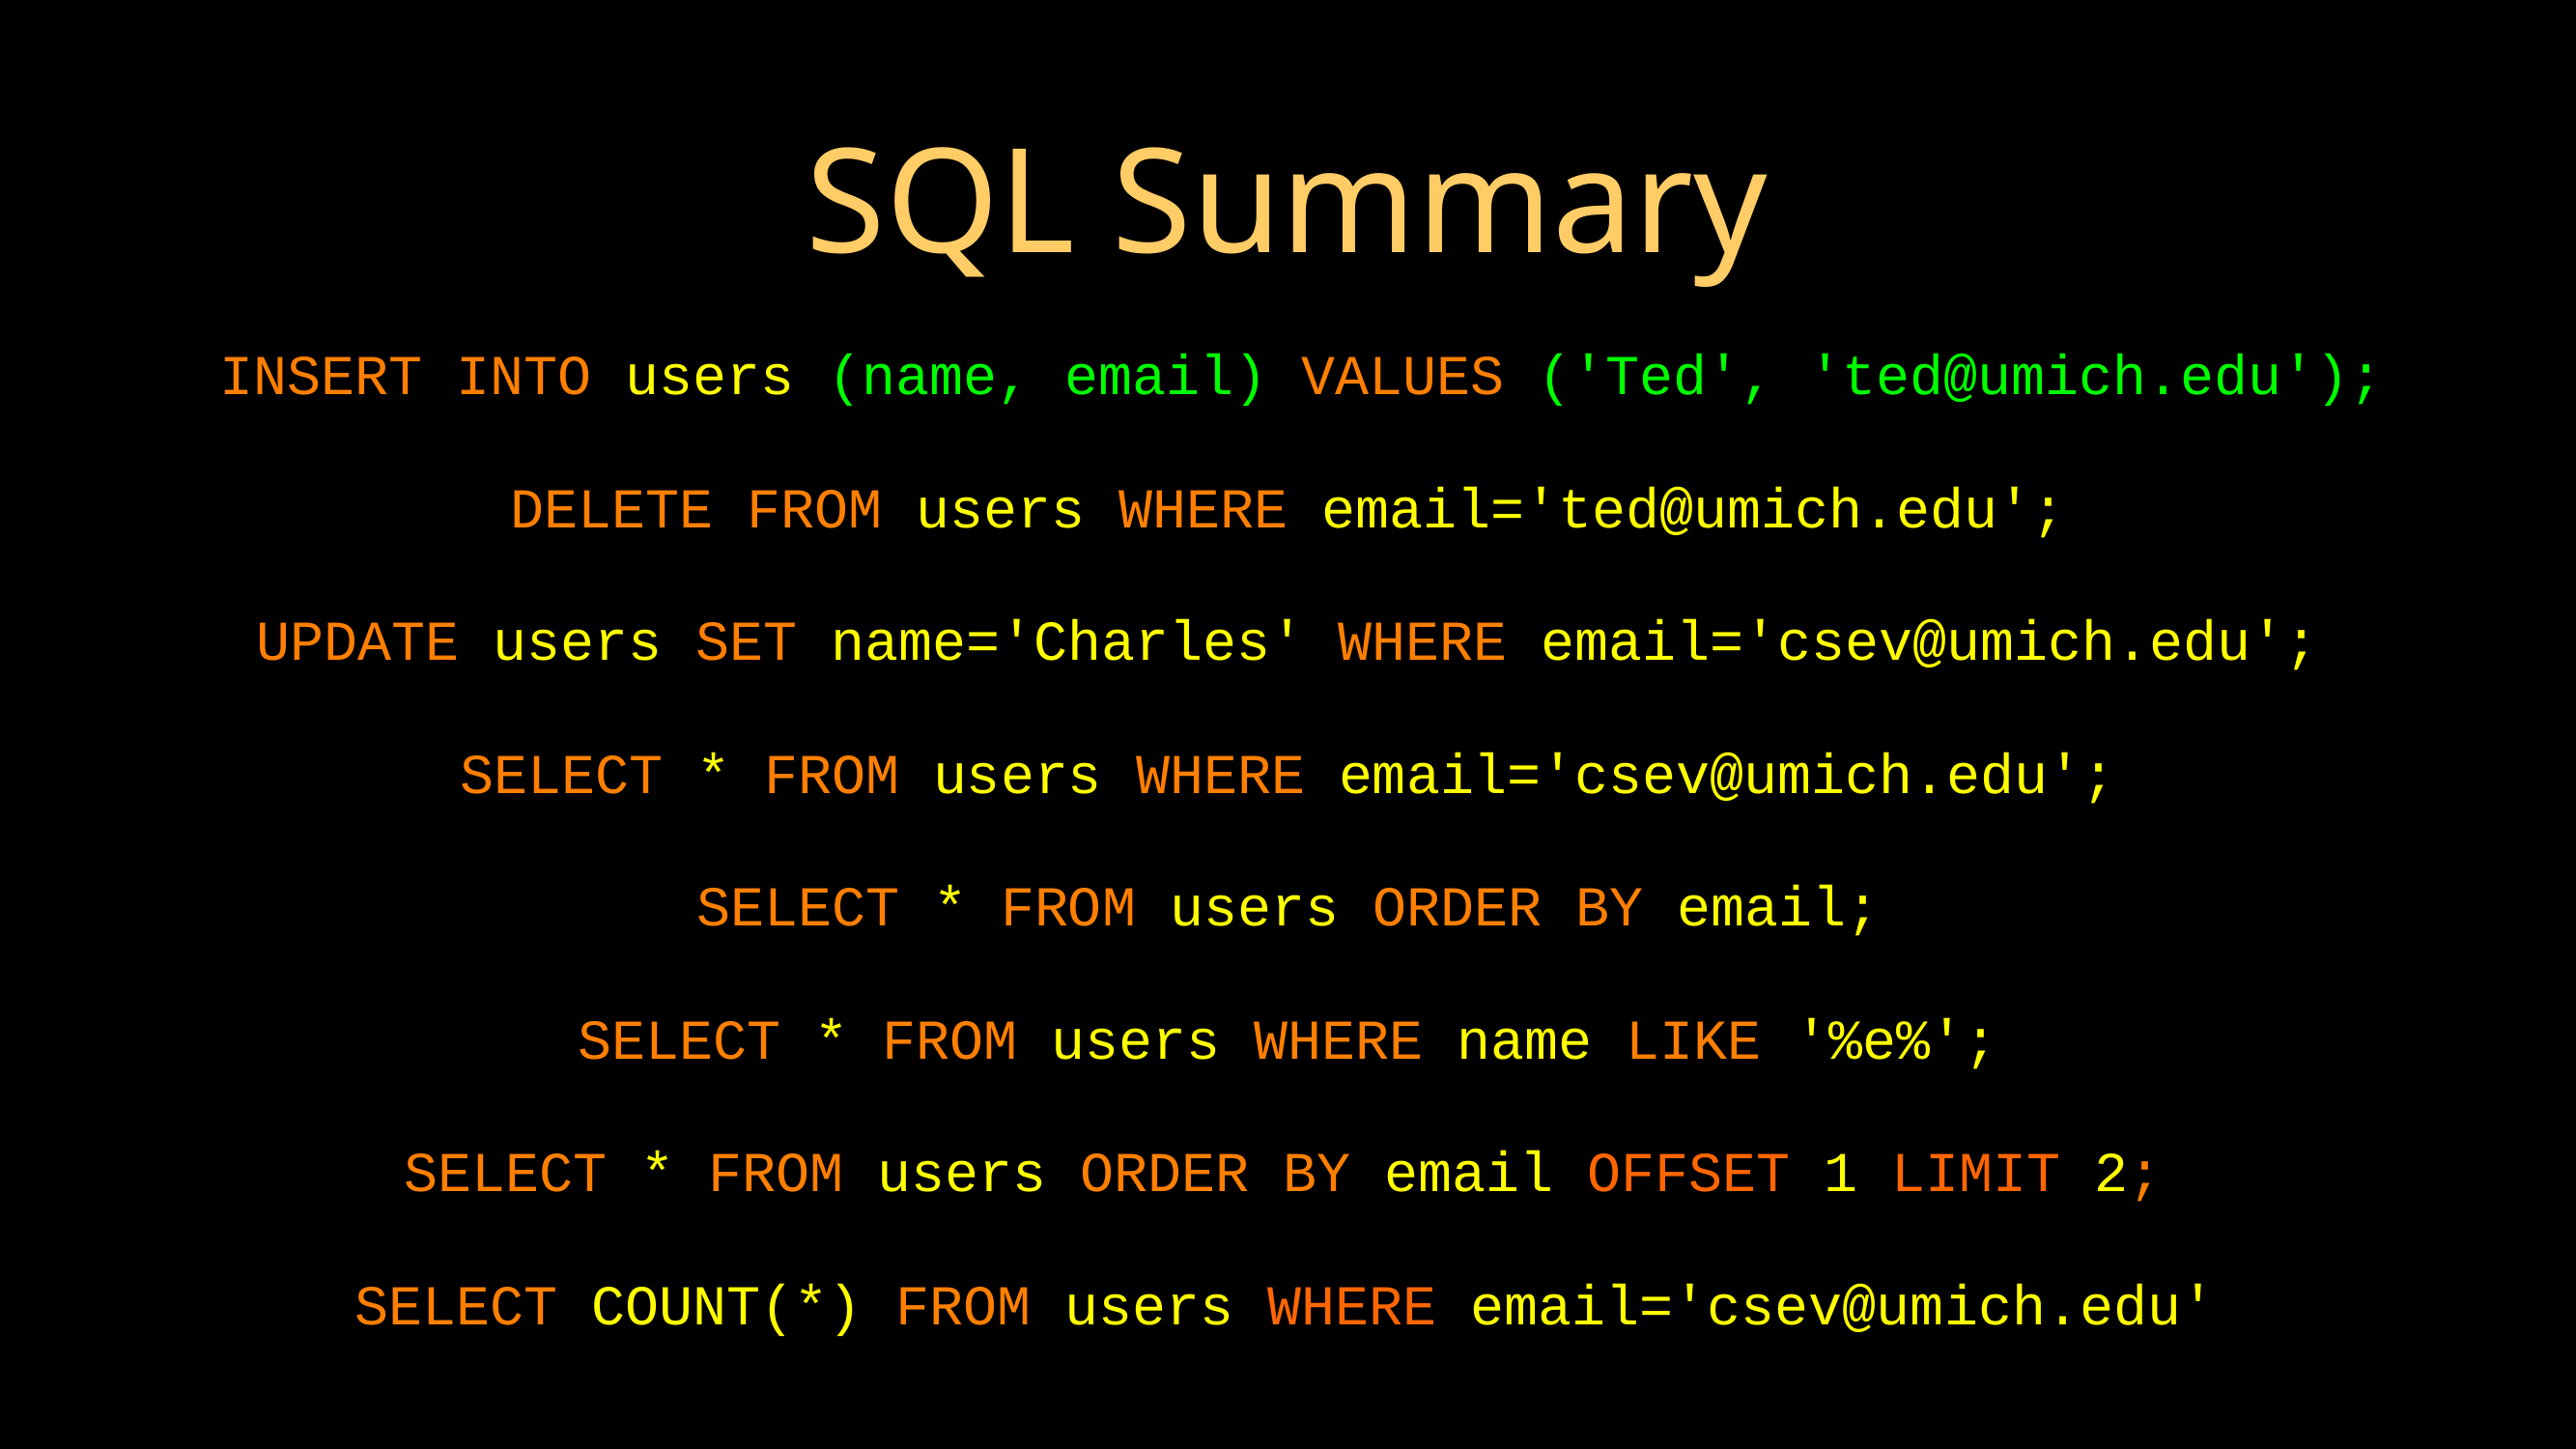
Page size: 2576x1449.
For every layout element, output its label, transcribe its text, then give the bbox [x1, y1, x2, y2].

text_box DELETE FROM users WHERE email='ted@umich.edu'; [510, 470, 2066, 539]
text_box SELECT * FROM users ORDER BY email; [695, 869, 1881, 938]
text_box INSERT INTO users (name, email) VALUES ('Ted', 'ted@umich.edu'); [219, 338, 2384, 407]
text_box SELECT * FROM users WHERE name LIKE '%e%'; [578, 1003, 1998, 1071]
title SQL Summary [183, 38, 2392, 351]
text_box SELECT COUNT(*) FROM users WHERE email='csev@umich.edu' [354, 1267, 2215, 1336]
text_box SELECT * FROM users ORDER BY email OFFSET 1 LIMIT 2; [404, 1135, 2163, 1204]
text_box SELECT * FROM users WHERE email='csev@umich.edu'; [459, 736, 2117, 805]
text_box UPDATE users SET name='Charles' WHERE email='csev@umich.edu'; [256, 604, 2319, 672]
